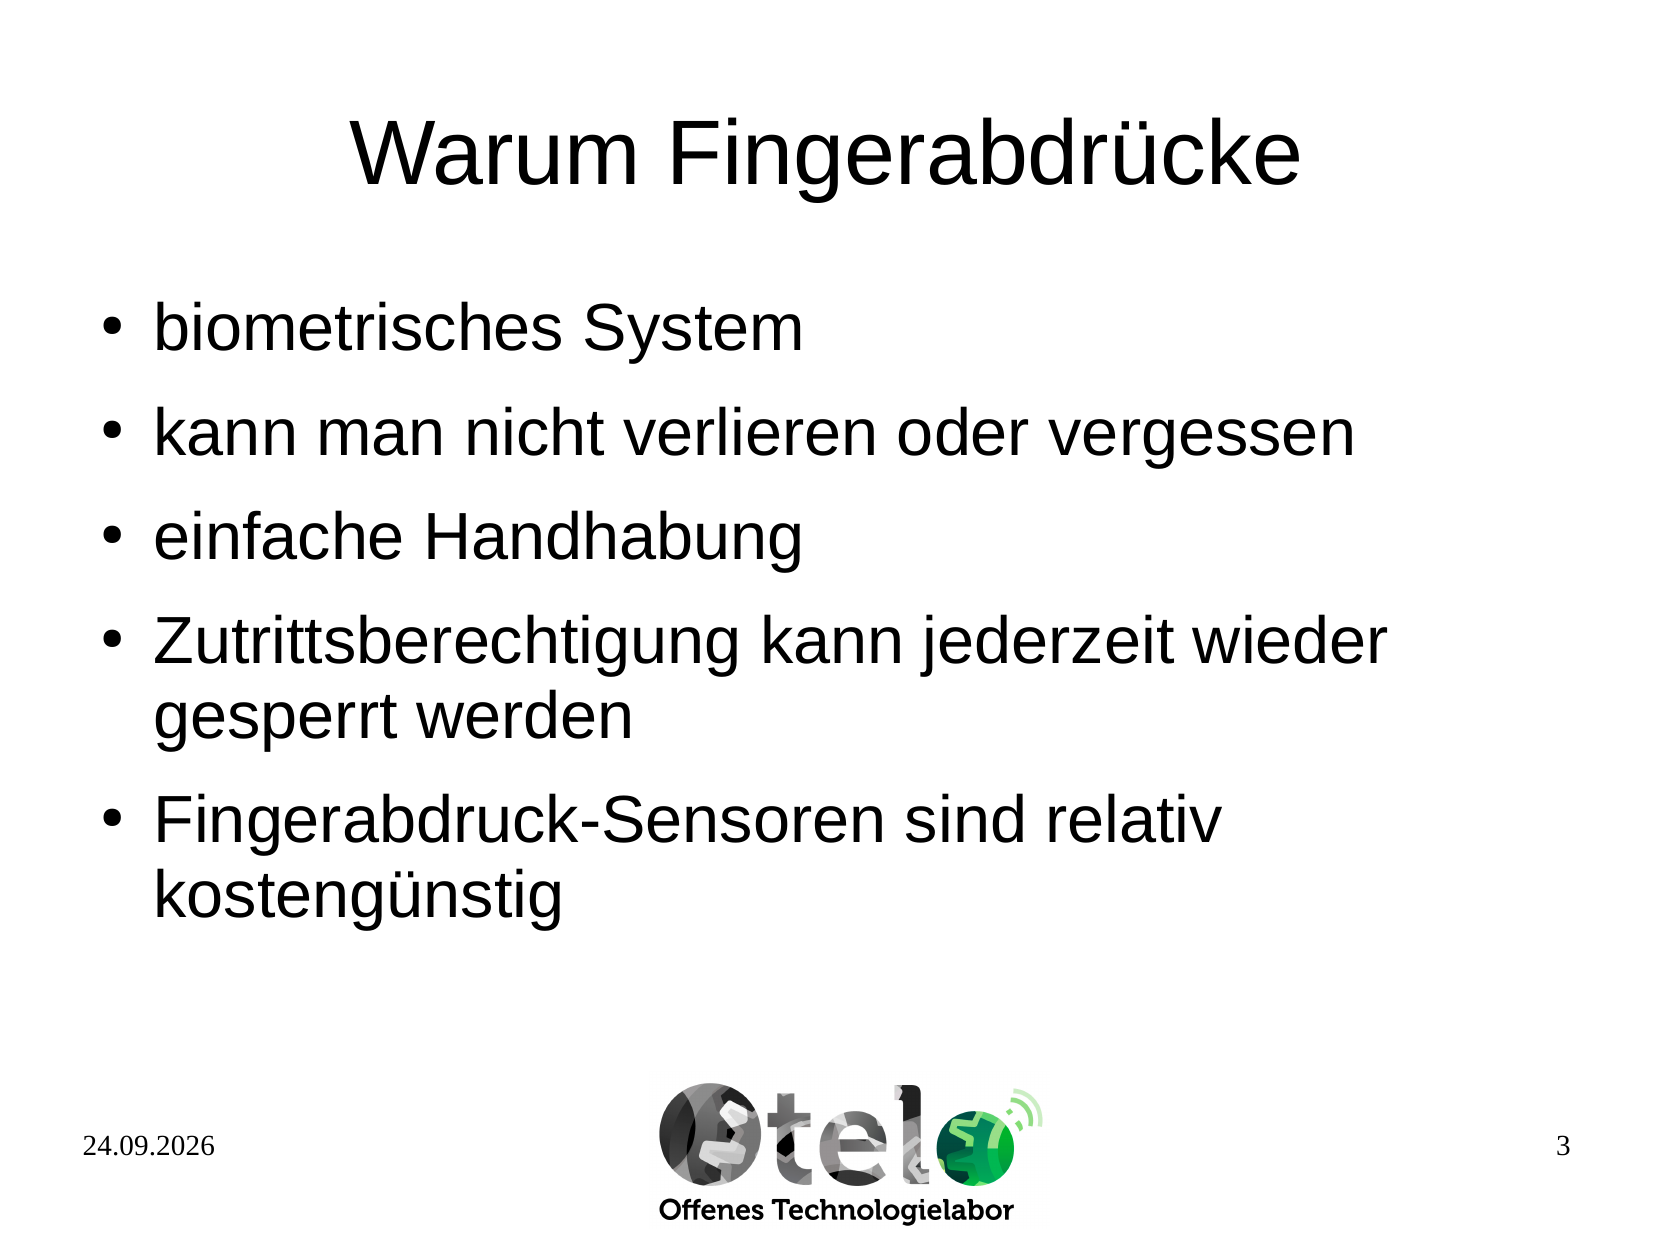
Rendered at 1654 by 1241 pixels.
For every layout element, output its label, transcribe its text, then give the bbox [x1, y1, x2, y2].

list biometrisches System kann man nicht verlieren oder vergessen einfache Handhabung Zutrittsberechtigung kann jederzeit wieder gesperrt werden Fingerabdruck-Sensoren sind relativ kostengünstig [82, 290, 1571, 1010]
title Warum Fingerabdrücke [82, 49, 1571, 257]
picture [649, 1071, 1050, 1229]
